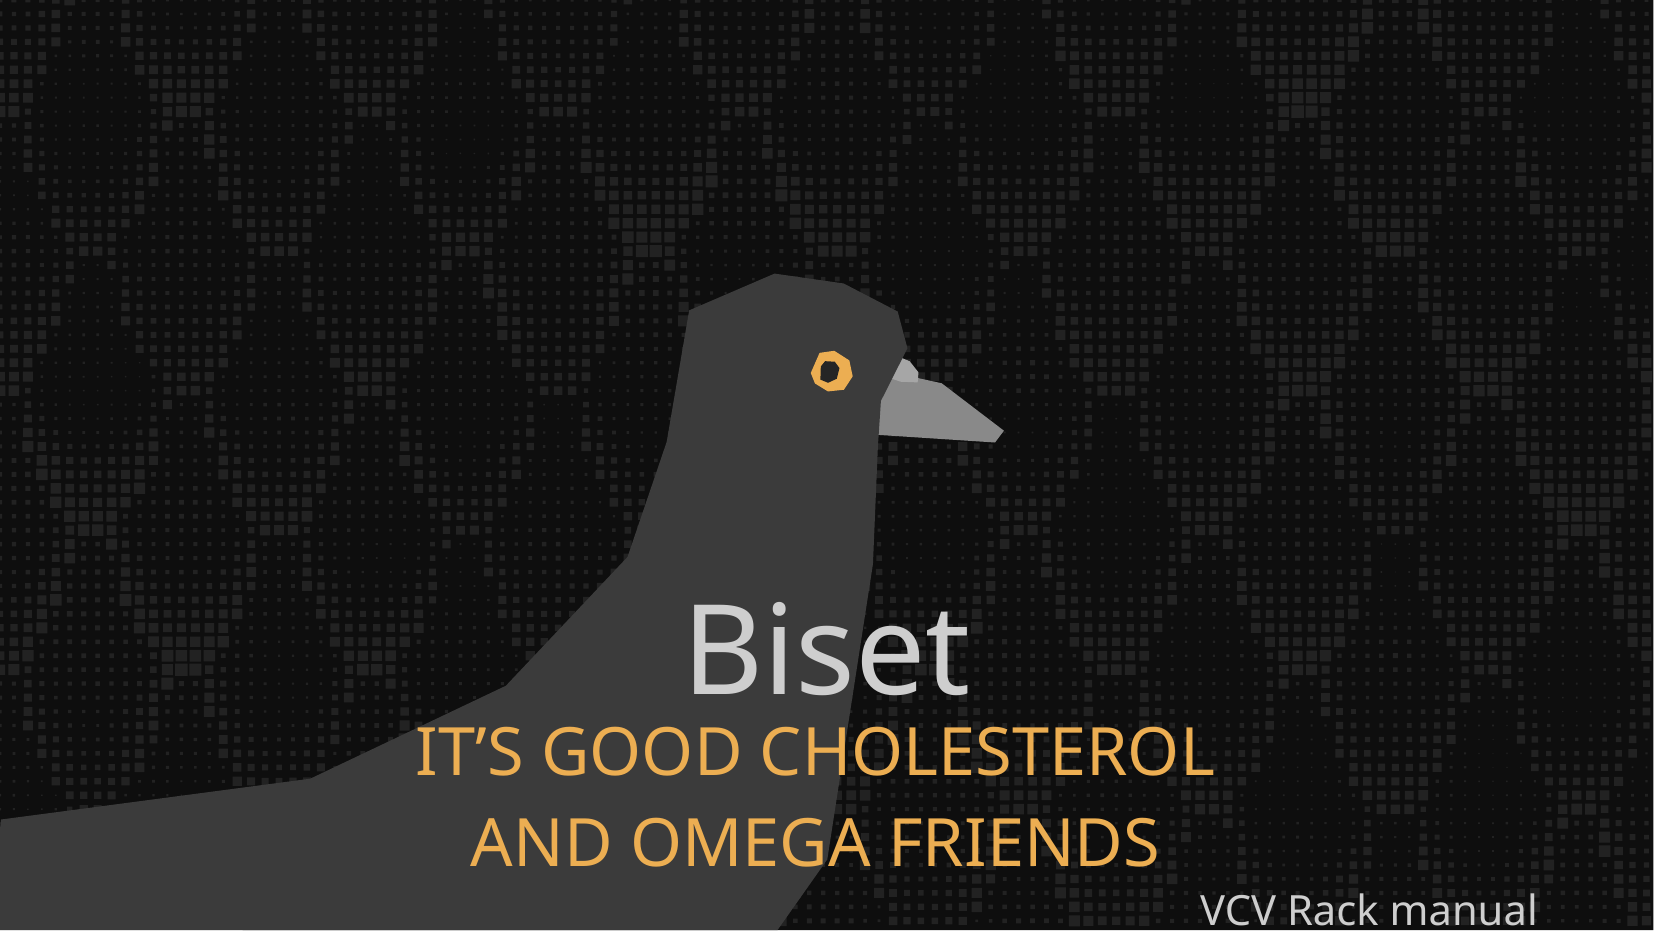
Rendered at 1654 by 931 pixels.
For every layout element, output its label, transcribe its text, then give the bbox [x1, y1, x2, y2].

picture [0, 0, 1654, 931]
title Biset [602, 568, 1052, 696]
text_box VCV Rack manual [1185, 873, 1654, 931]
text_box IT’S GOOD CHOLESTEROL AND OMEGA FRIENDS [400, 696, 1253, 873]
